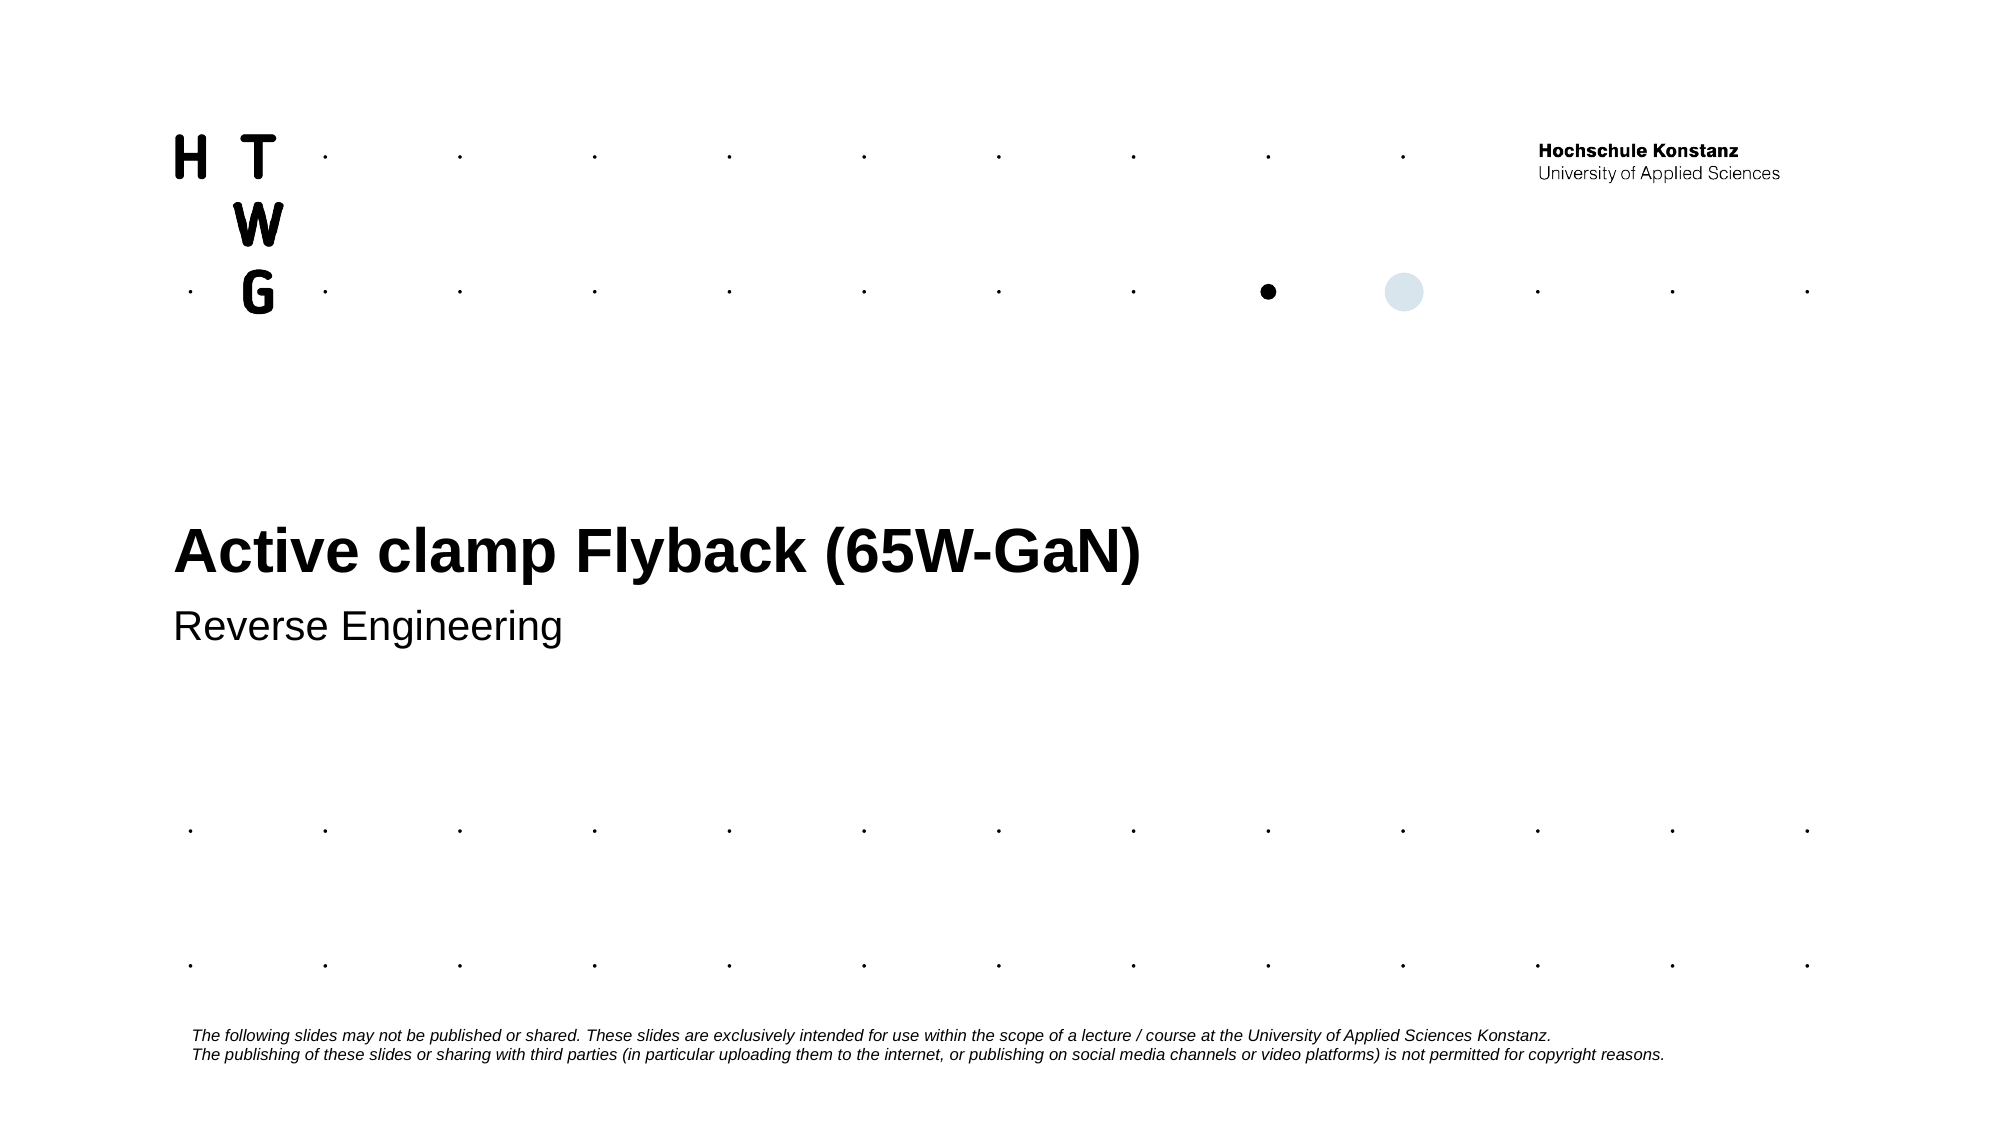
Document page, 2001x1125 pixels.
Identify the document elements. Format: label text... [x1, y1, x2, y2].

picture [1482, 89, 1943, 276]
picture [123, 89, 393, 359]
title Active clamp Flyback (65W-GaN) [173, 508, 1827, 585]
subtitle Reverse Engineering [173, 598, 1827, 645]
